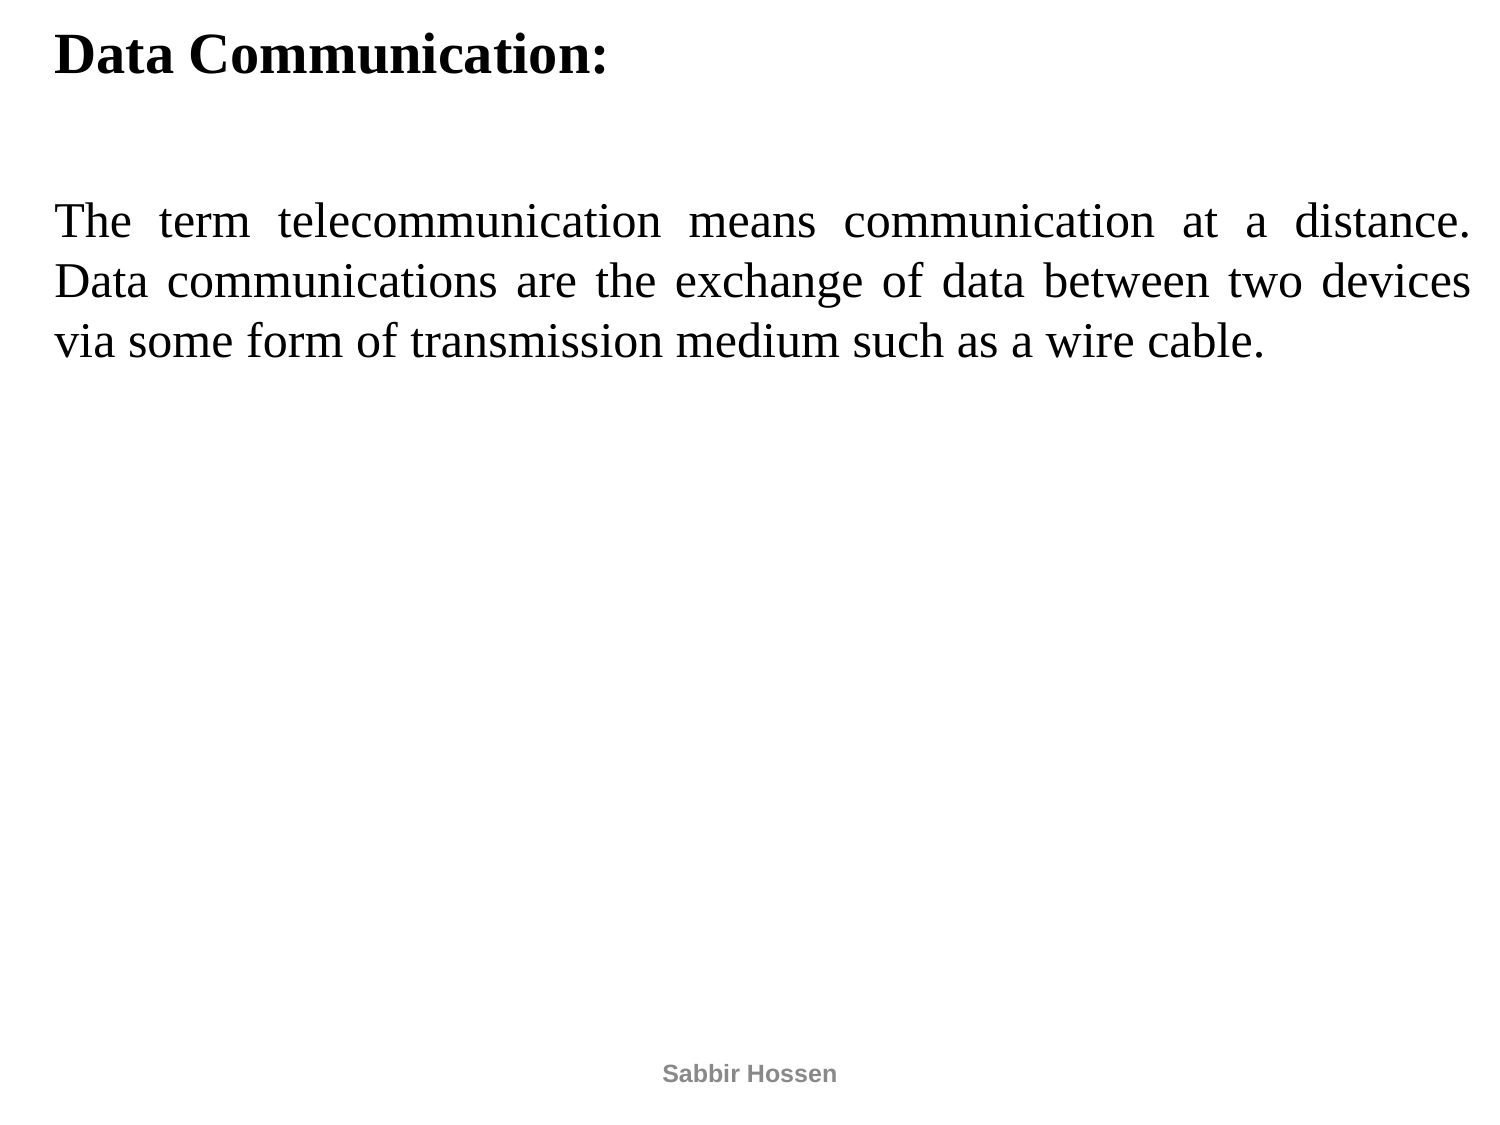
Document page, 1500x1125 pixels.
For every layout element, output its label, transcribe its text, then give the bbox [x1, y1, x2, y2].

text_box Sabbir Hossen [496, 1042, 1004, 1103]
list Data Communication: The term telecommunication means communication at a distance. Data communications are the exchange of data between two devices via some form of transmission medium such as a wire cable. [39, 8, 1488, 1106]
